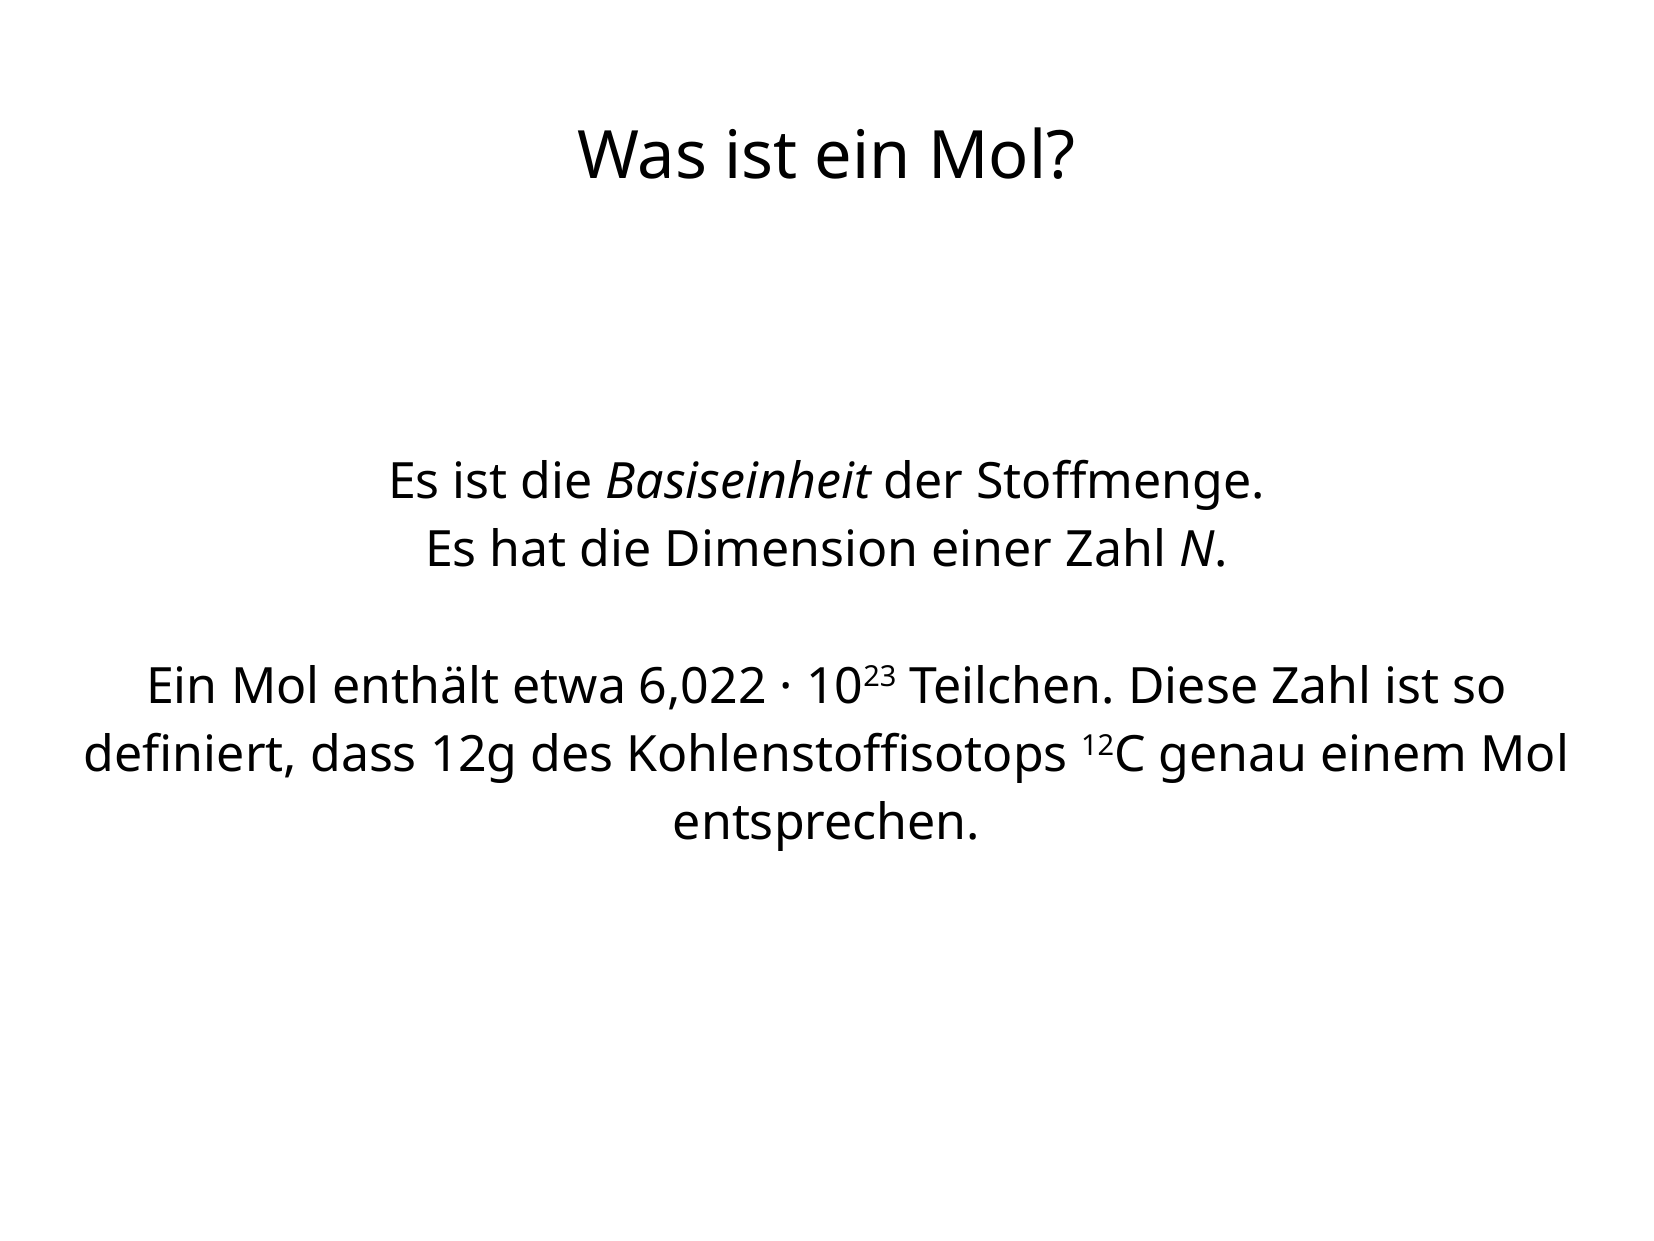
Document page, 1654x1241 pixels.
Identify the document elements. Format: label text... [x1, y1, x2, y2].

subtitle Es ist die Basiseinheit der Stoffmenge. Es hat die Dimension einer Zahl N. Ein Mol enthält etwa 6,022 · 1023 Teilchen. Diese Zahl ist so definiert, dass 12g des Kohlenstoffisotops 12C genau einem Mol entsprechen. [82, 290, 1571, 1010]
title Was ist ein Mol? [82, 49, 1571, 257]
